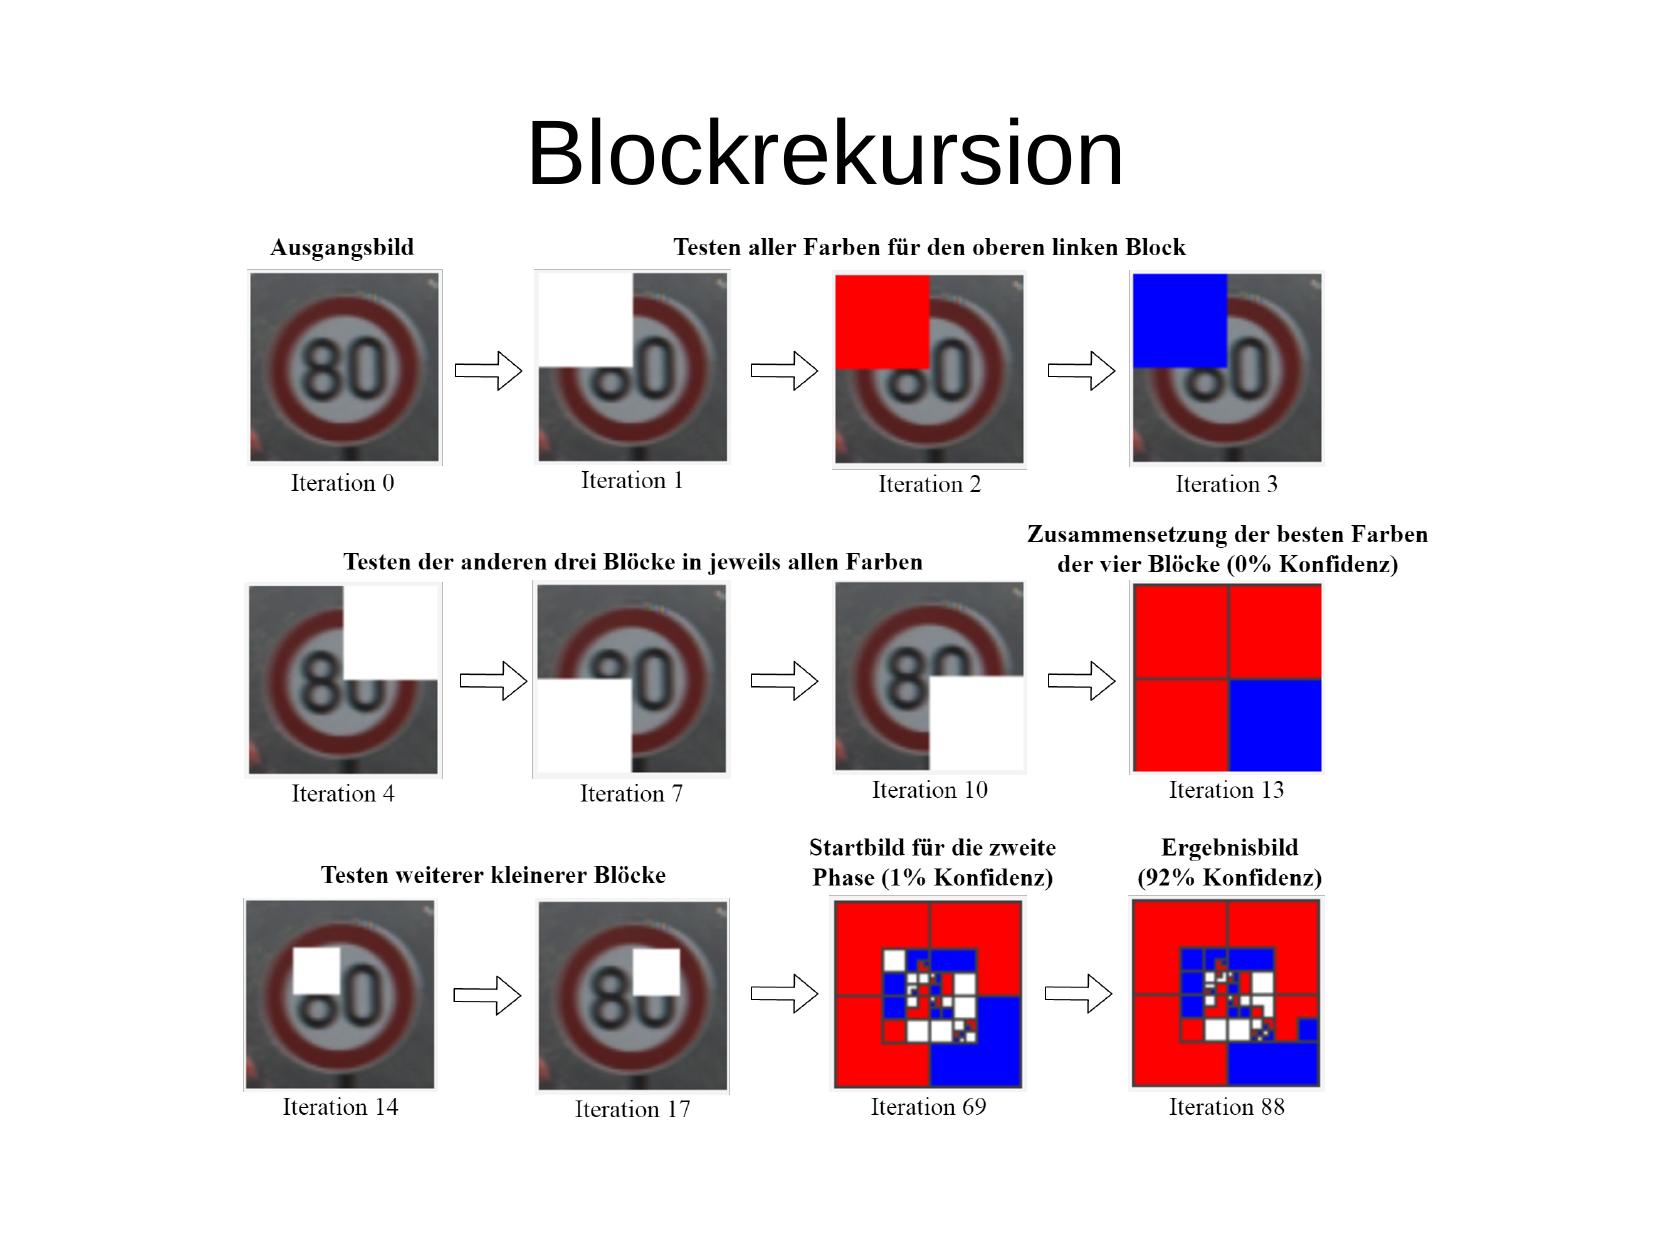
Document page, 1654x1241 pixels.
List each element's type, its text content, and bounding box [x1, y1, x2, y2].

title Blockrekursion [82, 49, 1571, 257]
picture [212, 231, 1442, 1123]
